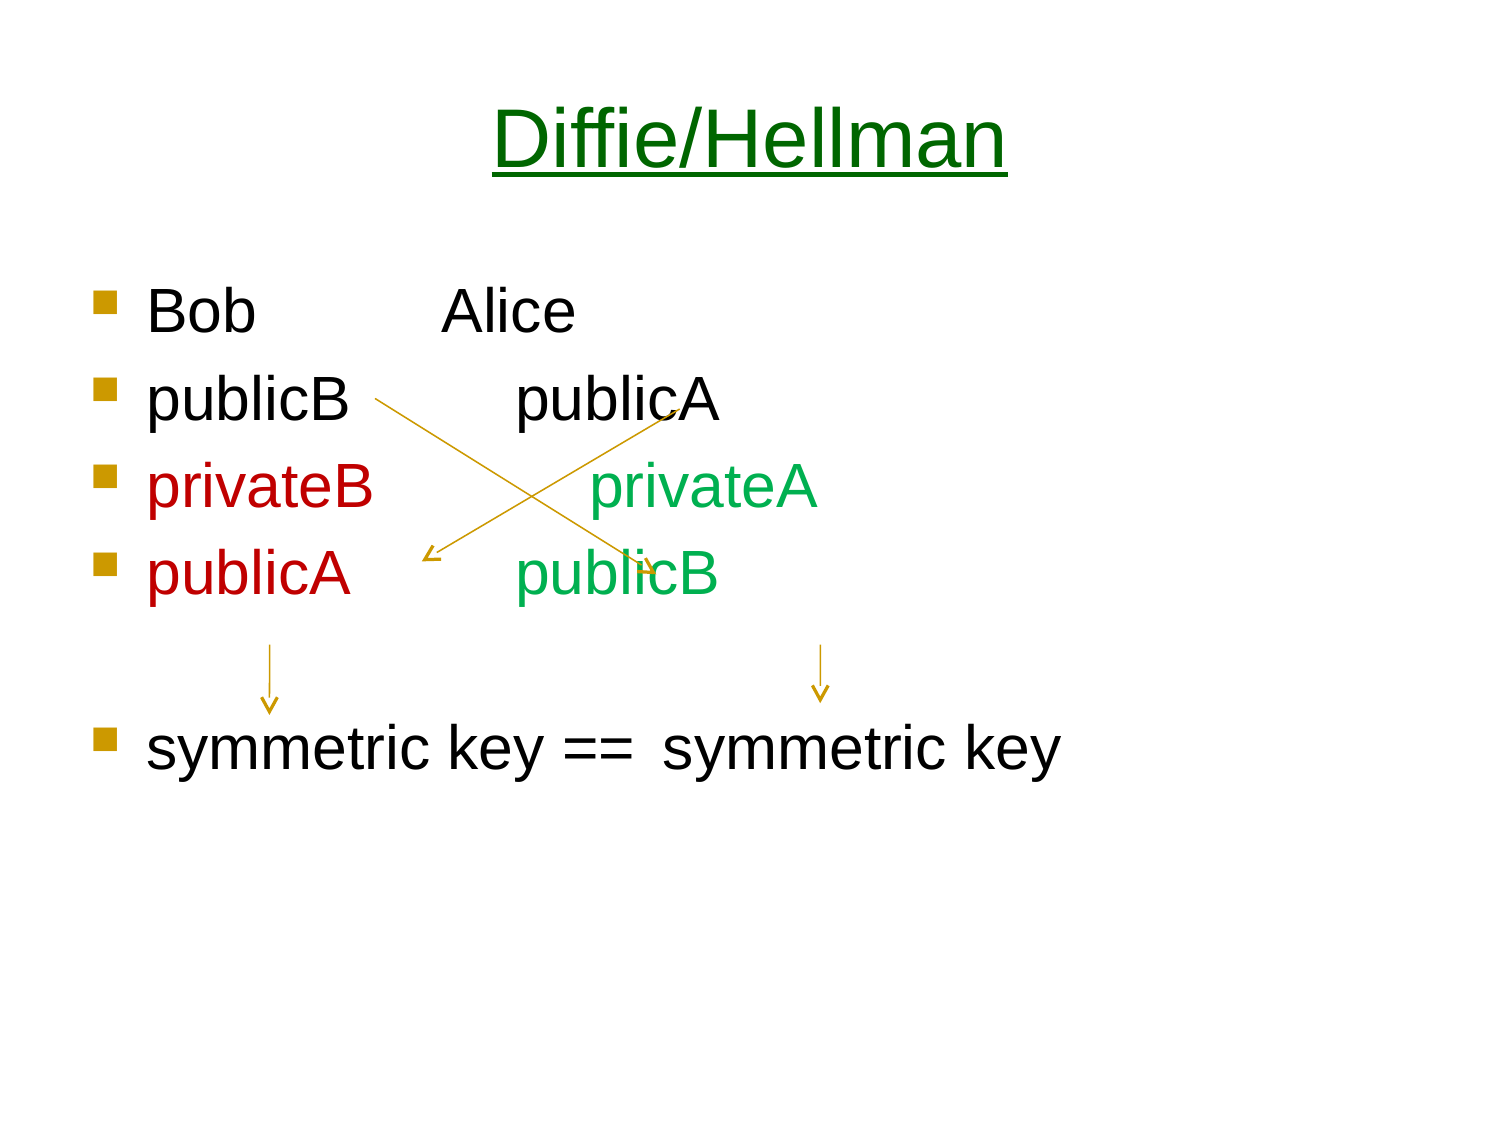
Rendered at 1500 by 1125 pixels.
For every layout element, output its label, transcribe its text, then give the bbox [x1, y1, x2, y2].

list Bob Alice publicB publicA privateB privateA publicA publicB symmetric key == symmetric key [75, 262, 1425, 1006]
title Diffie/Hellman [75, 88, 1425, 190]
